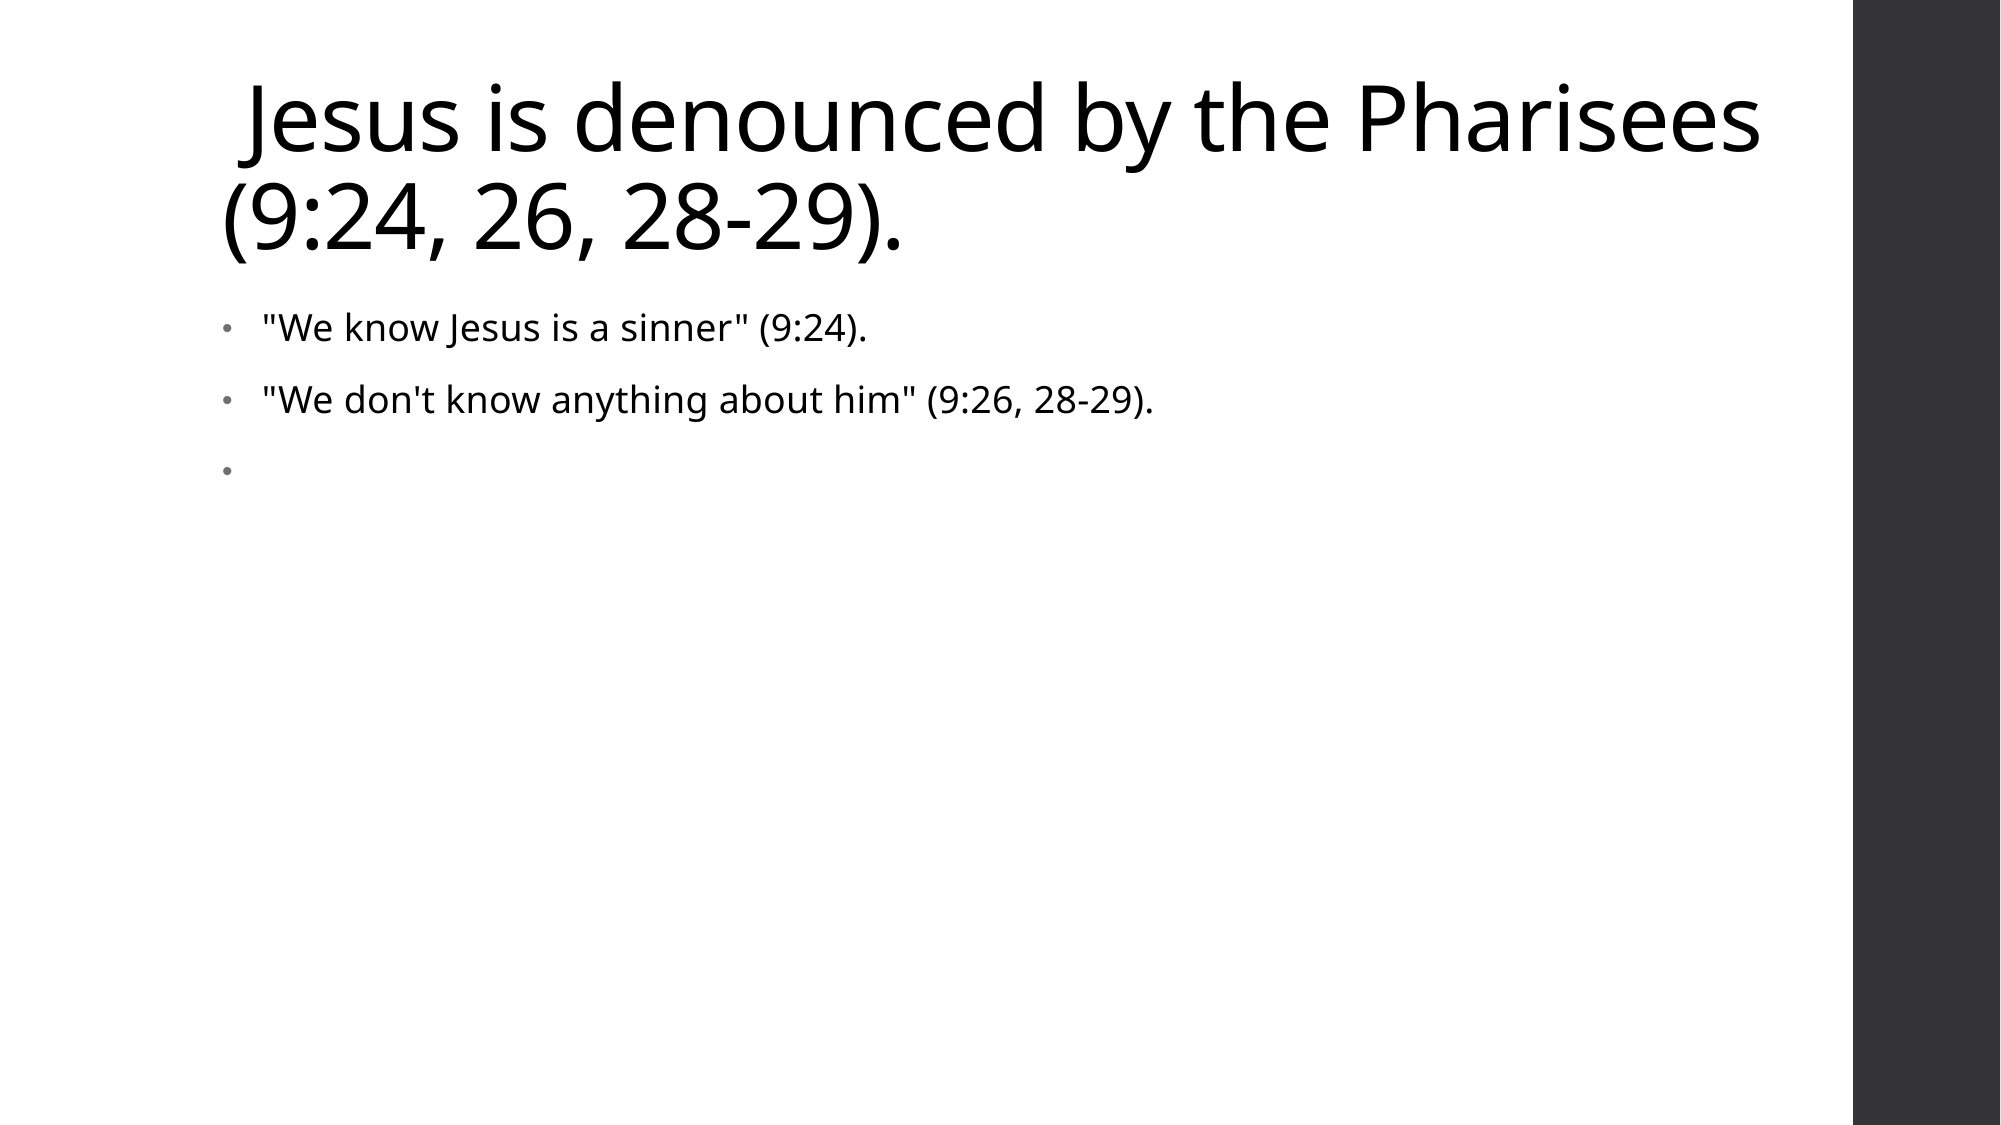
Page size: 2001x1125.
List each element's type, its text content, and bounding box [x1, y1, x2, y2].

list "We know Jesus is a sinner" (9:24). "We don't know anything about him" (9:26, 28-29). [206, 299, 1617, 1014]
title Jesus is denounced by the Pharisees (9:24, 26, 28-29). [206, 60, 1797, 278]
